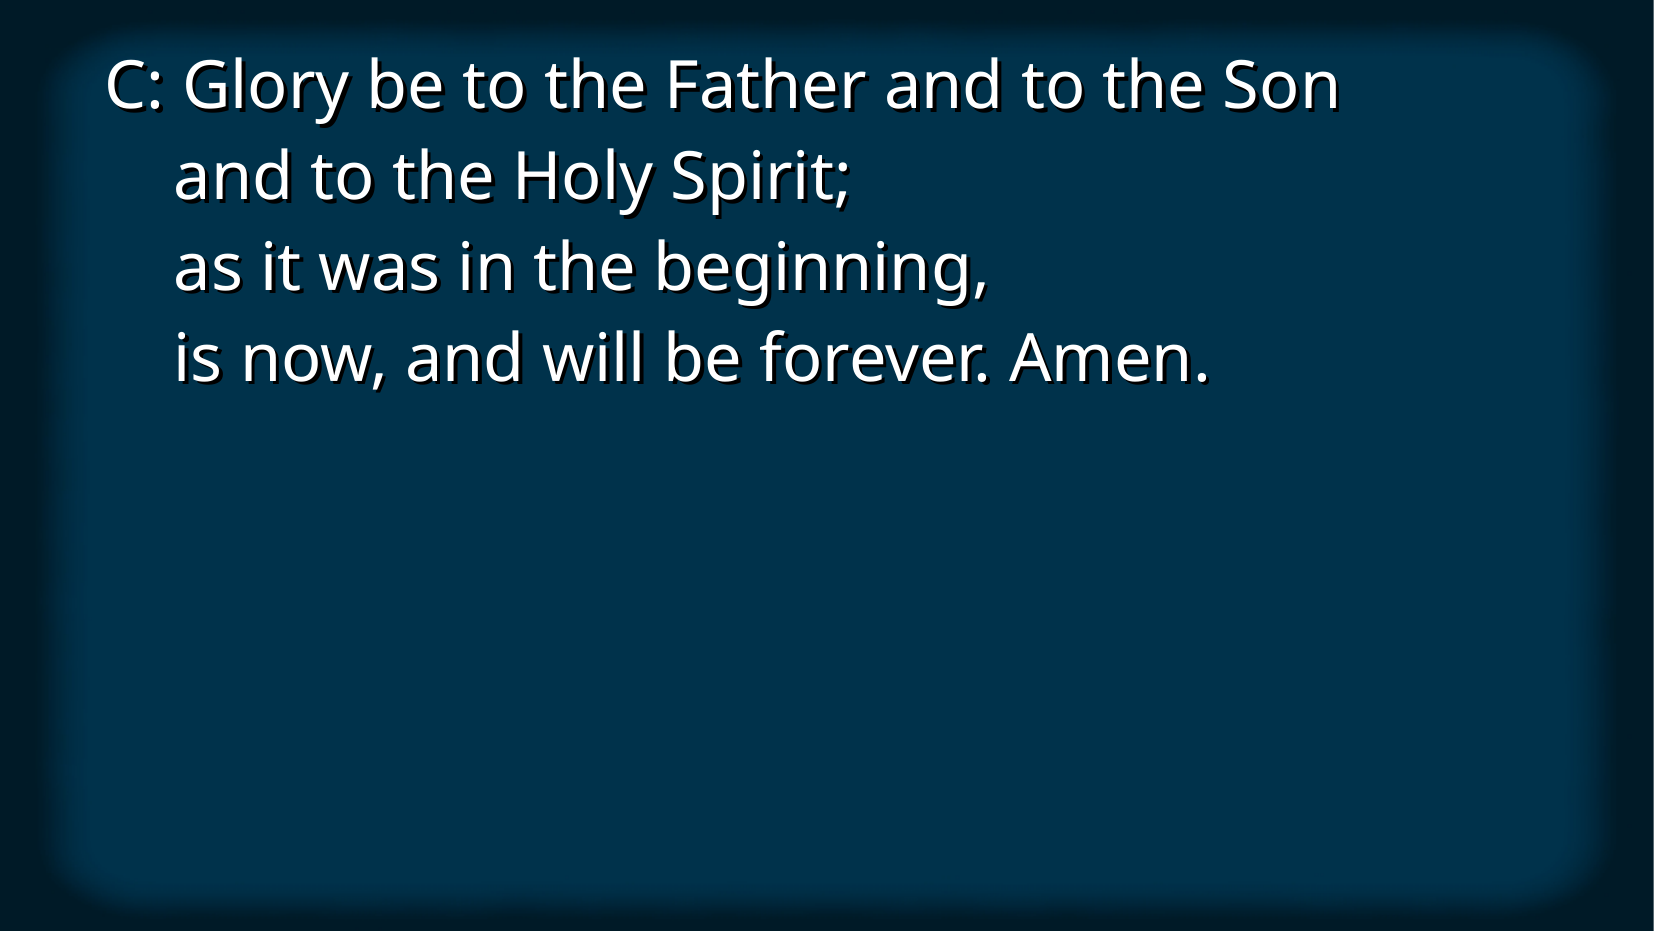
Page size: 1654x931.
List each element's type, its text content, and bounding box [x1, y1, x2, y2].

picture [0, 0, 1654, 931]
text_box C: Glory be to the Father and to the Son and to the Holy Spirit; as it was in the beginning, is now, and will be forever. Amen. [90, 30, 1576, 489]
